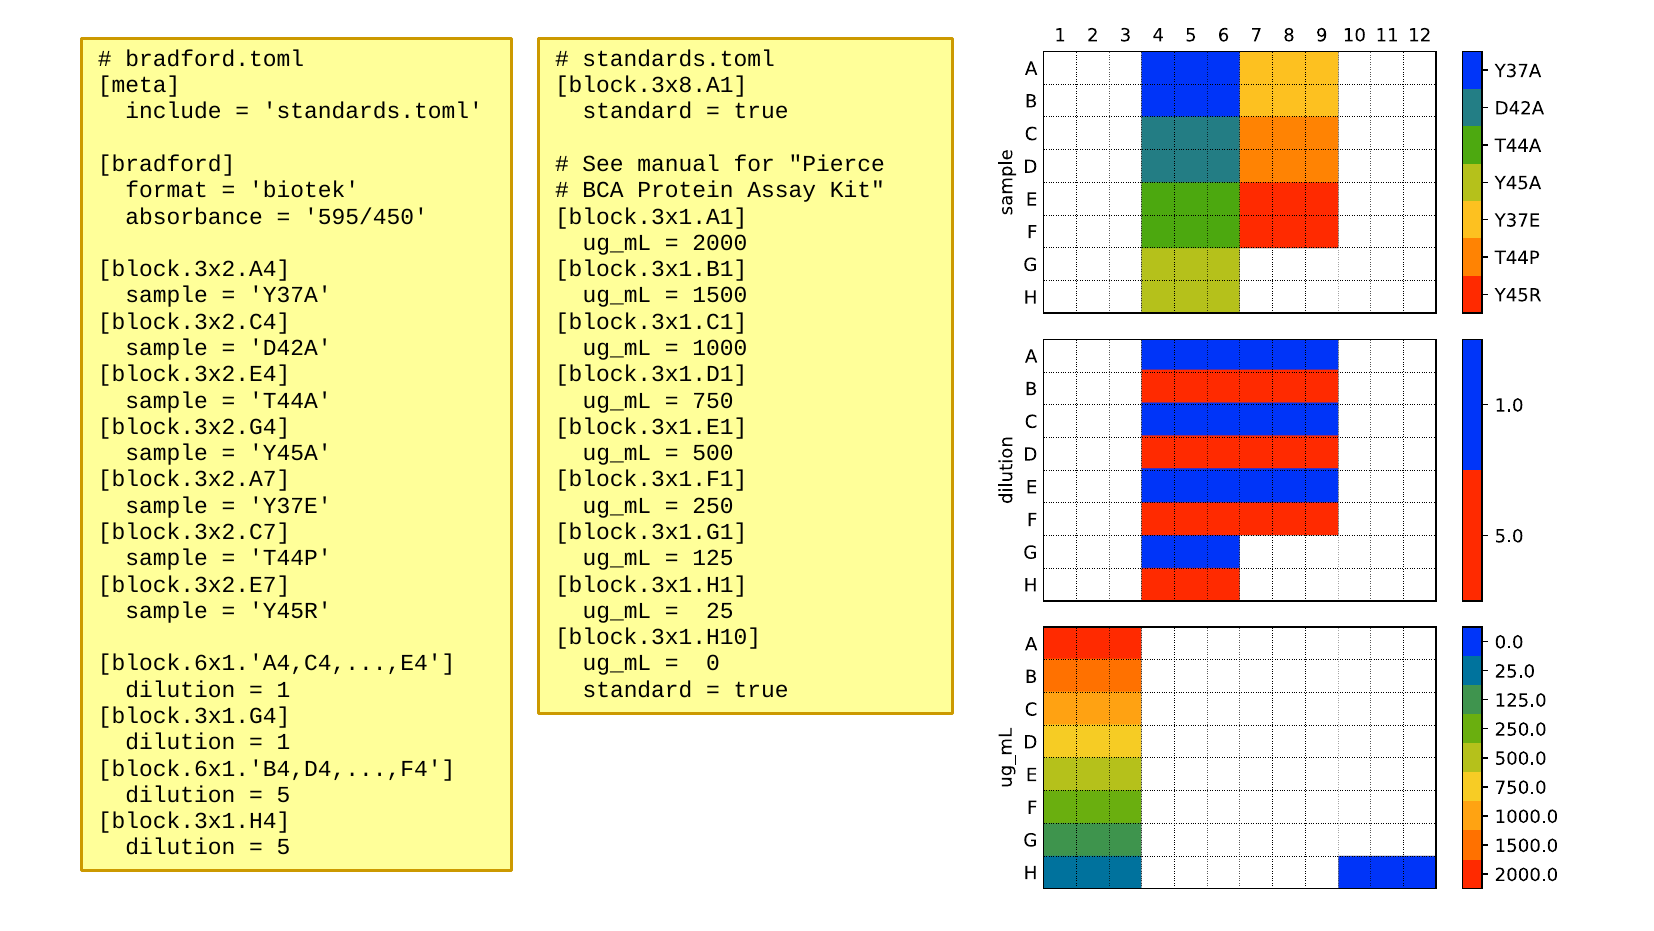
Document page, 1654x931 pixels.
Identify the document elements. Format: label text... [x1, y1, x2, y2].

picture [977, 0, 1572, 916]
text_box # bradford.toml [meta] include = 'standards.toml' [bradford] format = 'biotek' absorbance = '595/450' [block.3x2.A4] sample = 'Y37A' [block.3x2.C4] sample = 'D42A' [block.3x2.E4] sample = 'T44A' [block.3x2.G4] sample = 'Y45A' [block.3x2.A7] sample = 'Y37E' [block.3x2.C7] sample = 'T44P' [block.3x2.E7] sample = 'Y45R' [block.6x1.'A4,C4,...,E4'] dilution = 1 [block.3x1.G4] dilution = 1 [block.6x1.'B4,D4,...,F4'] dilution = 5 [block.3x1.H4] dilution = 5 [81, 38, 512, 871]
text_box # standards.toml [block.3x8.A1] standard = true # See manual for "Pierce # BCA Protein Assay Kit" [block.3x1.A1] ug_mL = 2000 [block.3x1.B1] ug_mL = 1500 [block.3x1.C1] ug_mL = 1000 [block.3x1.D1] ug_mL = 750 [block.3x1.E1] ug_mL = 500 [block.3x1.F1] ug_mL = 250 [block.3x1.G1] ug_mL = 125 [block.3x1.H1] ug_mL = 25 [block.3x1.H10] ug_mL = 0 standard = true [538, 38, 953, 714]
